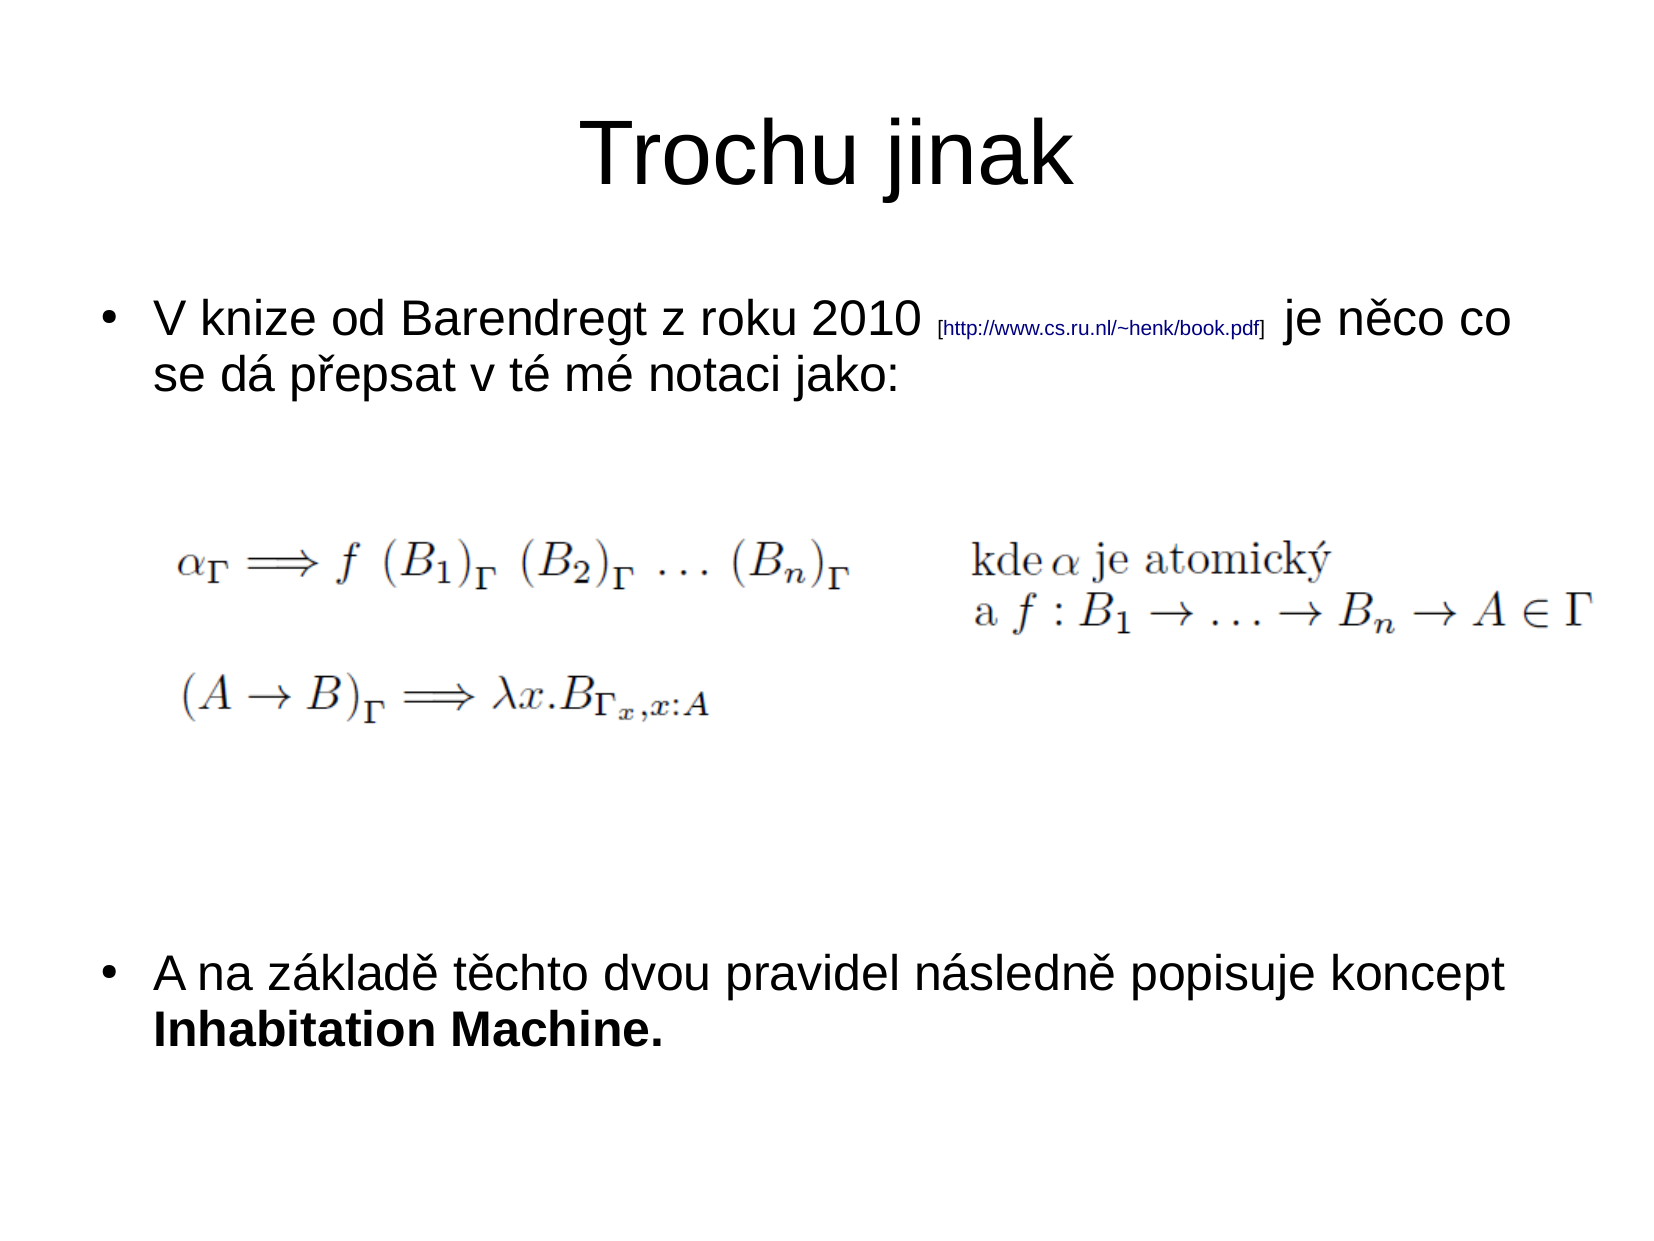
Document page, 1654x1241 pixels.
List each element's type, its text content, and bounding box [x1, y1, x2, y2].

picture [69, 514, 1595, 739]
title Trochu jinak [82, 49, 1571, 257]
list V knize od Barendregt z roku 2010 [http://www.cs.ru.nl/~henk/book.pdf] je něco co se dá přepsat v té mé notaci jako: A na základě těchto dvou pravidel následně popisuje koncept Inhabitation Machine. [82, 739, 1571, 1152]
list V knize od Barendregt z roku 2010 [http://www.cs.ru.nl/~henk/book.pdf] je něco co se dá přepsat v té mé notaci jako: A na základě těchto dvou pravidel následně popisuje koncept Inhabitation Machine. [82, 290, 1571, 514]
